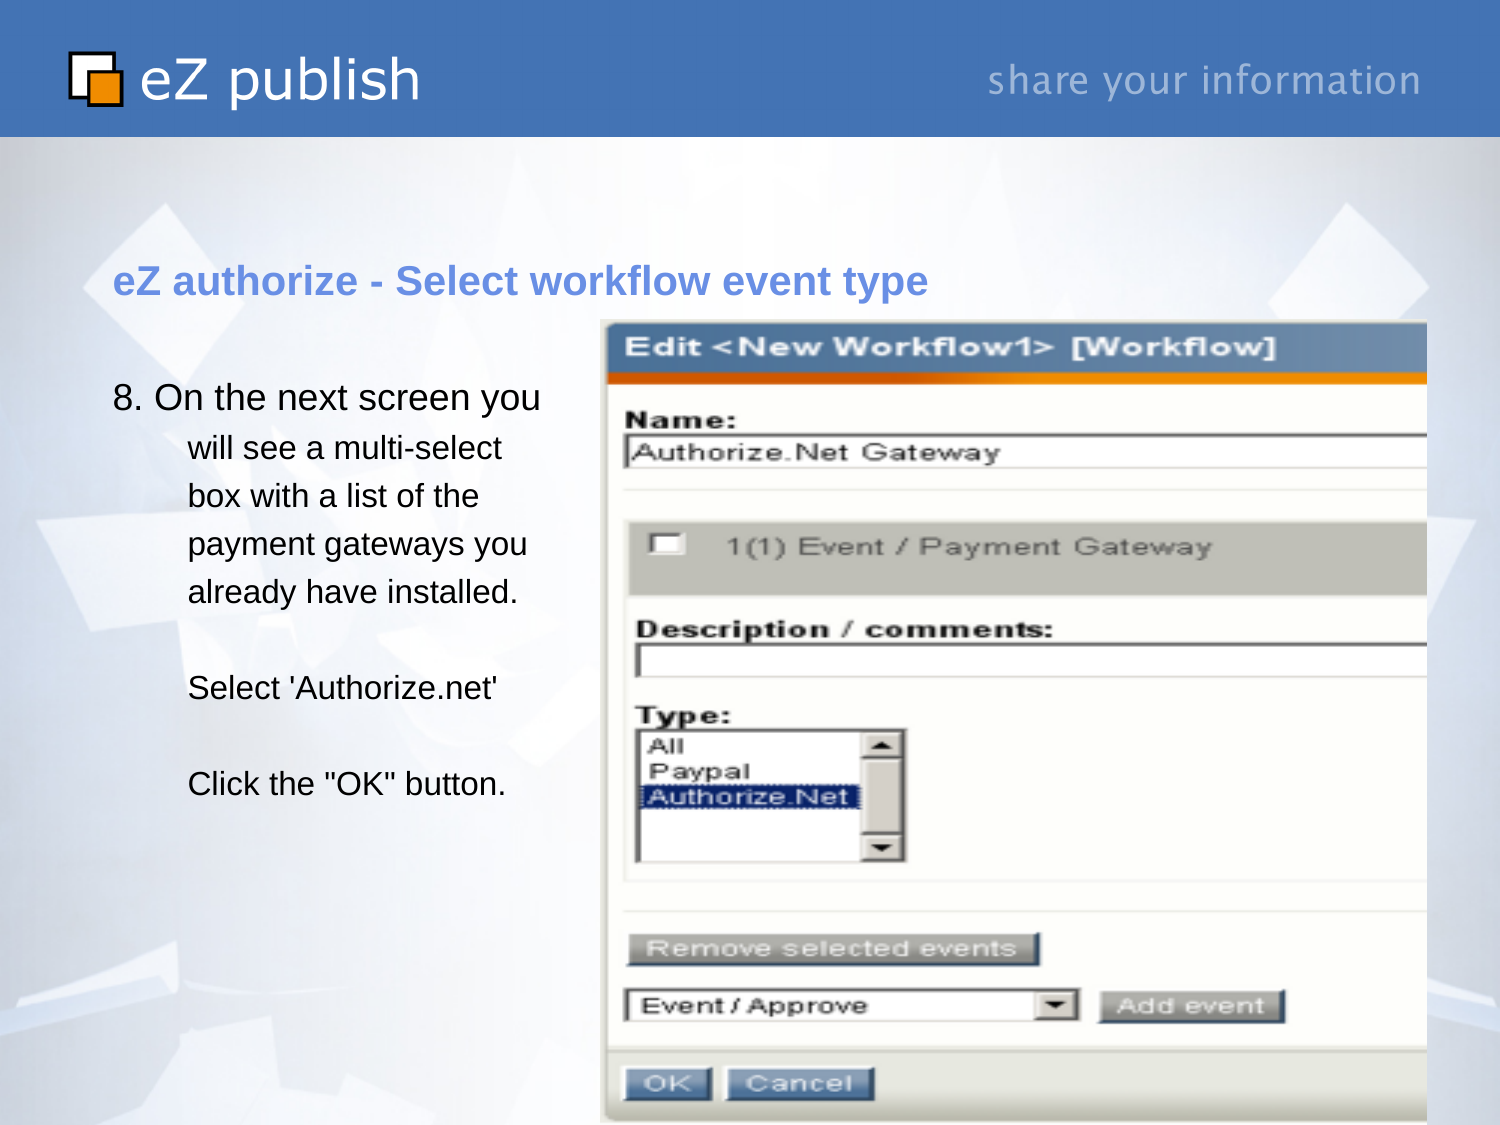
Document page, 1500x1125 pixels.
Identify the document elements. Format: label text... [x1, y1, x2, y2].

picture [0, 0, 1500, 1125]
title eZ authorize - Select workflow event type [112, 237, 1500, 325]
list 8. On the next screen you will see a multi-select box with a list of the payment gateways you already have installed. Select 'Authorize.net' Click the "OK" button. [112, 324, 600, 1000]
